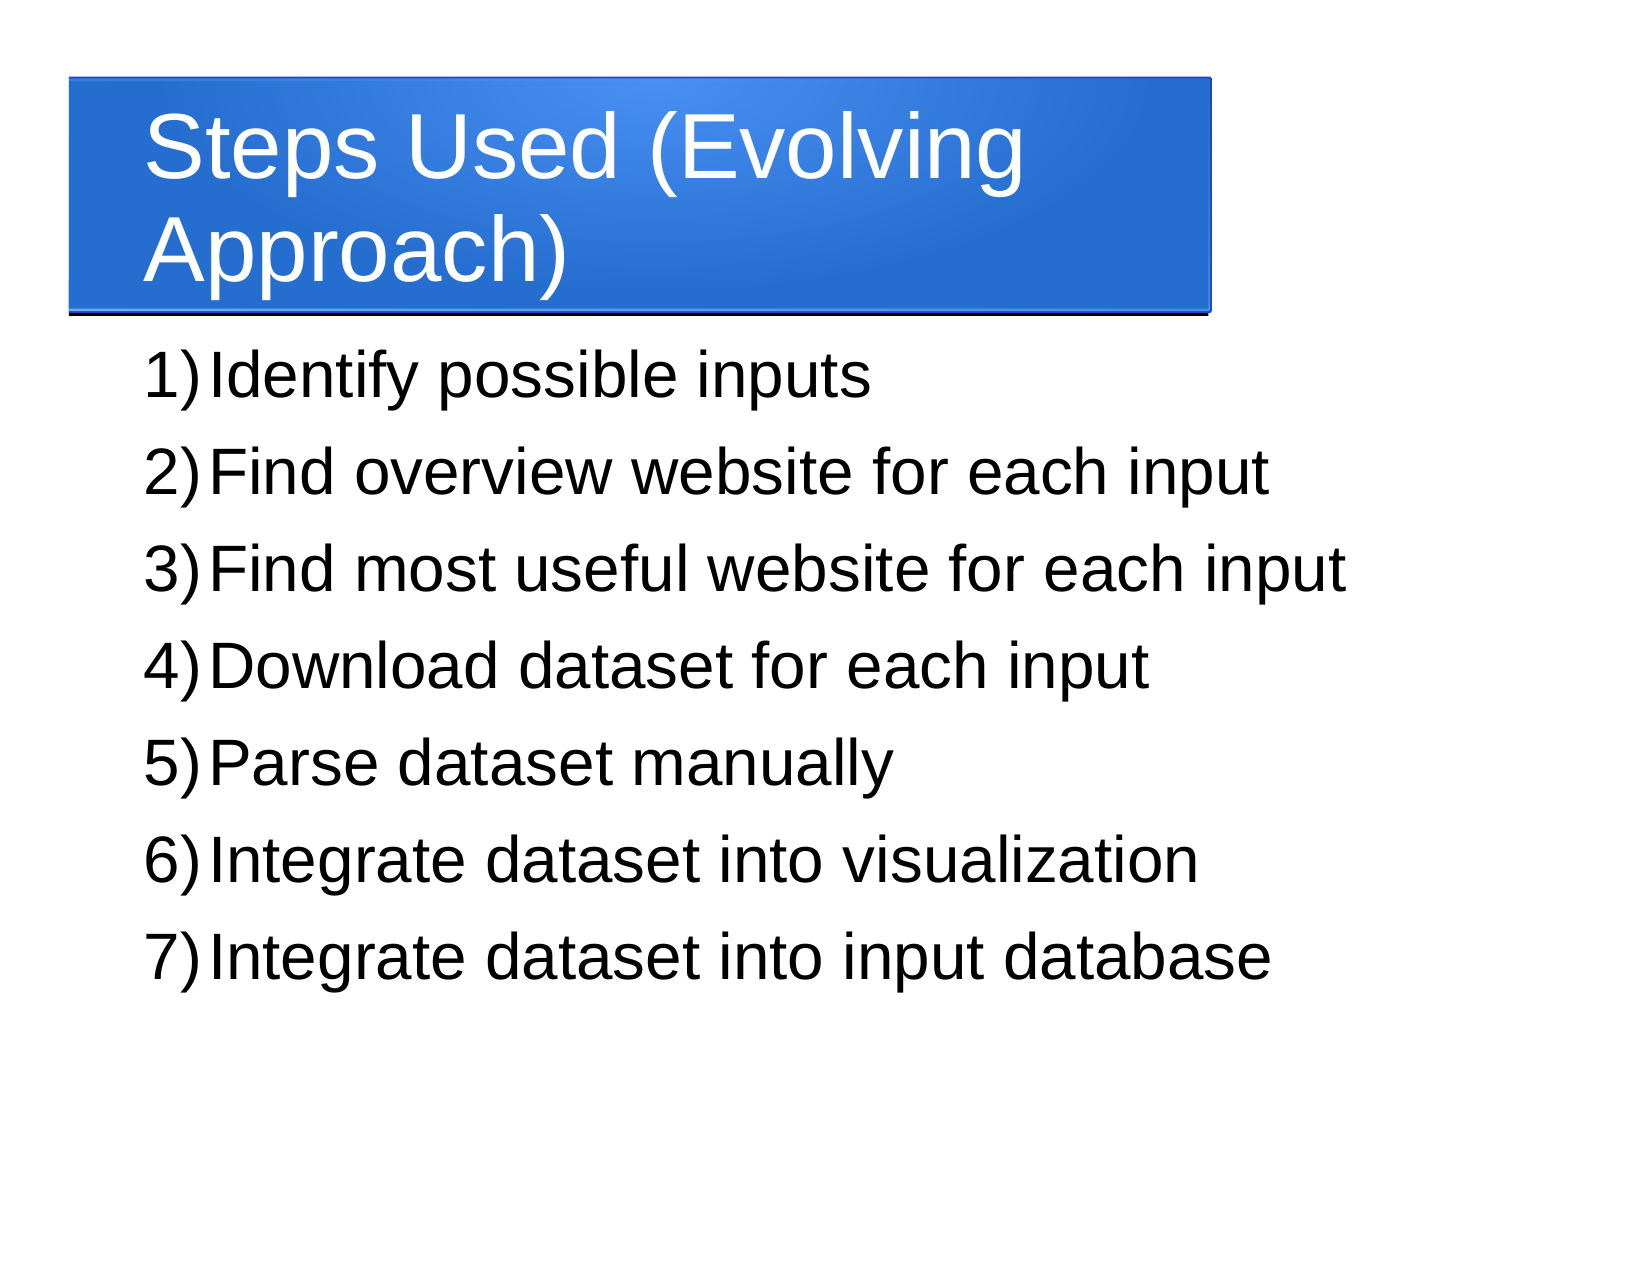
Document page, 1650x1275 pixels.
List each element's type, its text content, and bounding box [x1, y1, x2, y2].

list Identify possible inputs Find overview website for each input Find most useful website for each input Download dataset for each input Parse dataset manually Integrate dataset into visualization Integrate dataset into input database [143, 337, 1489, 1010]
title Steps Used (Evolving Approach) [143, 94, 1185, 302]
